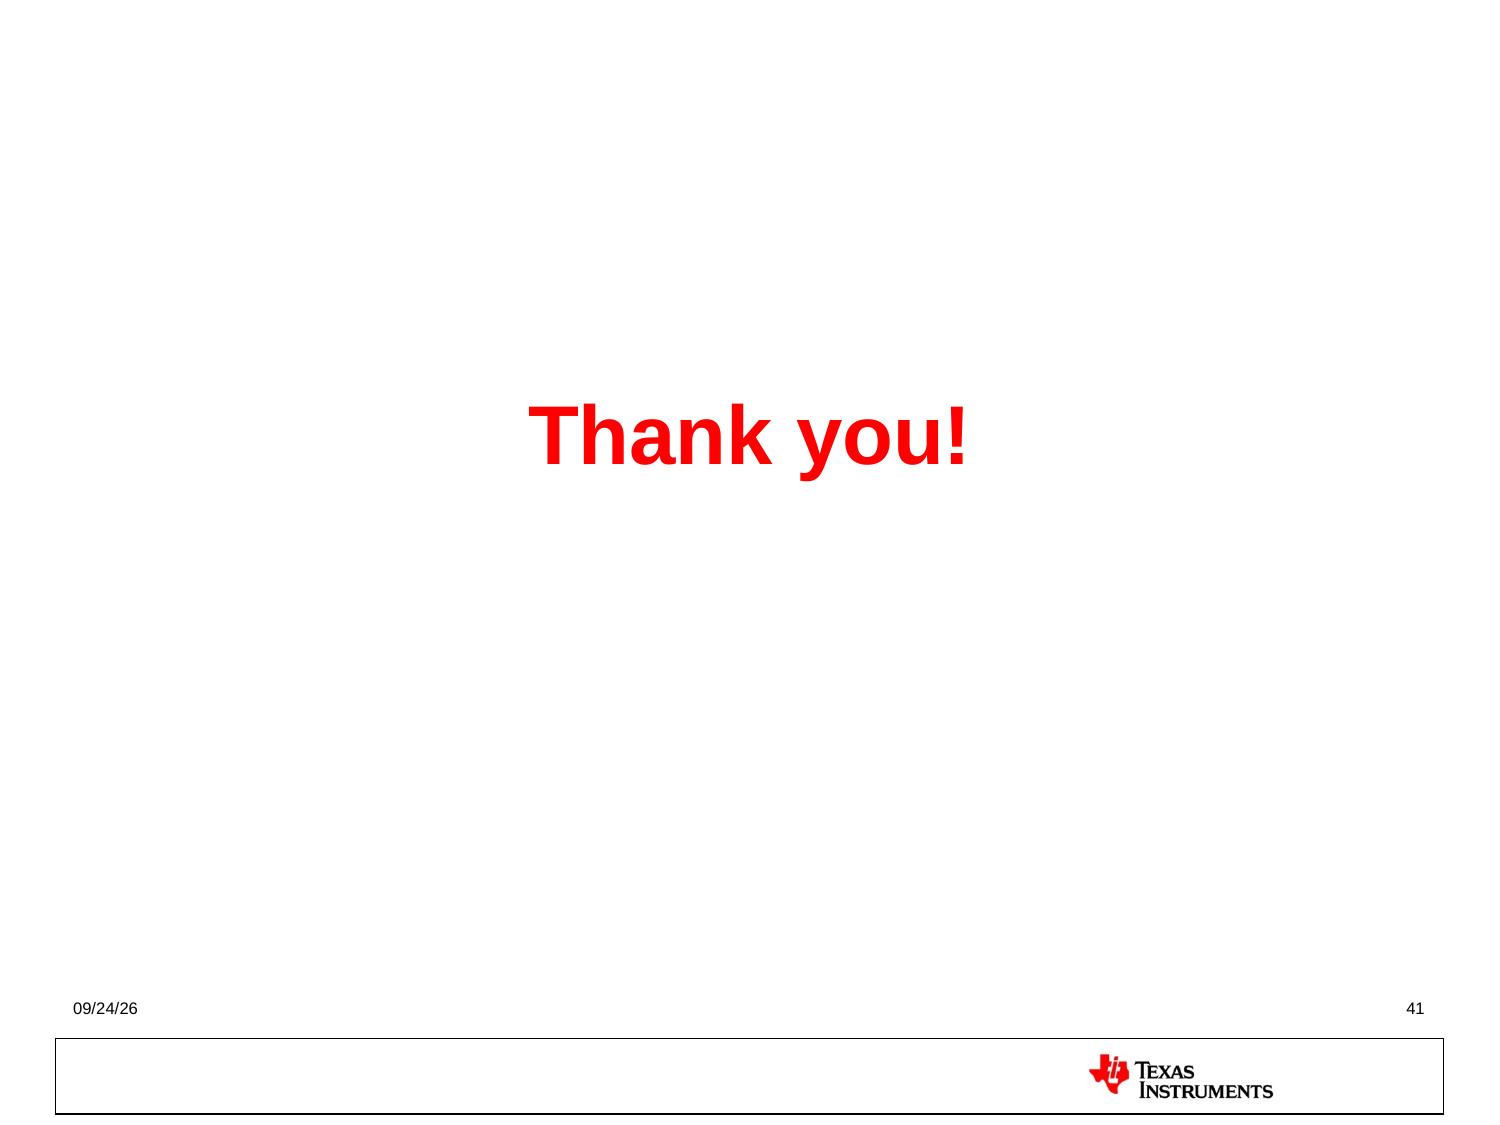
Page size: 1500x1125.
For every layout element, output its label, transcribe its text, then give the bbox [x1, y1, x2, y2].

title Thank you! [56, 318, 1444, 560]
picture [1087, 1052, 1274, 1099]
text_box 01/09/12 [58, 990, 409, 1025]
text_box <number> [1089, 990, 1440, 1025]
